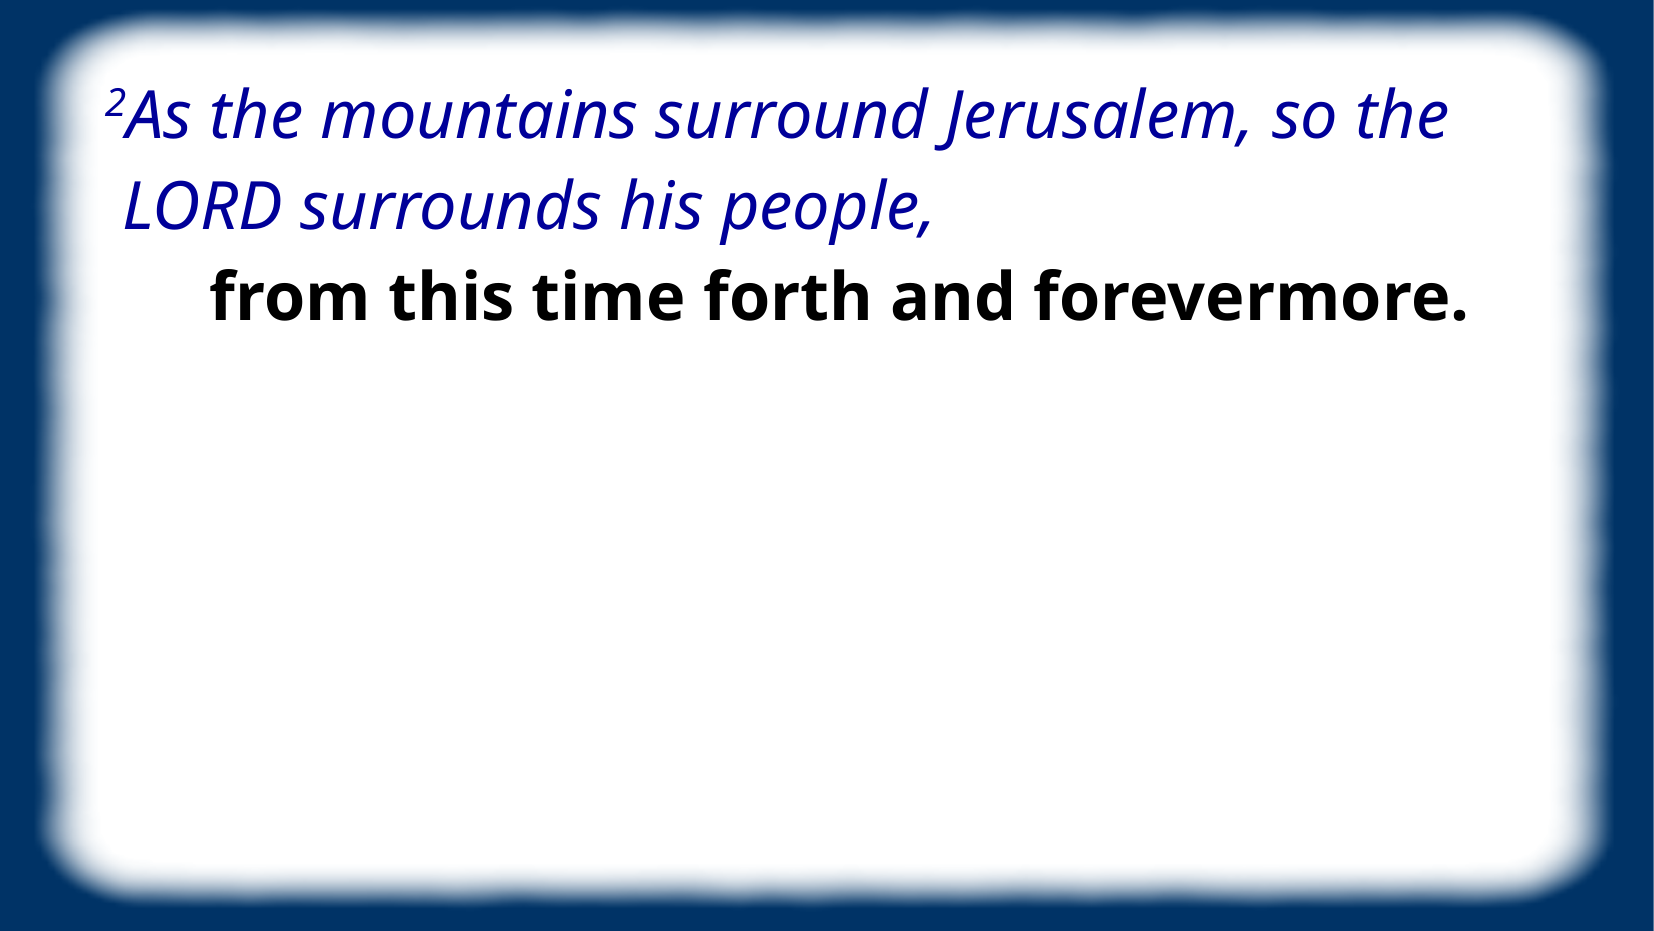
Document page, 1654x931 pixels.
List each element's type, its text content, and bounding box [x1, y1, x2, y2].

text_box 2As the mountains surround Jerusalem, so the LORD surrounds his people, from this time forth and forevermore. [90, 60, 1546, 361]
picture [0, 0, 1654, 931]
